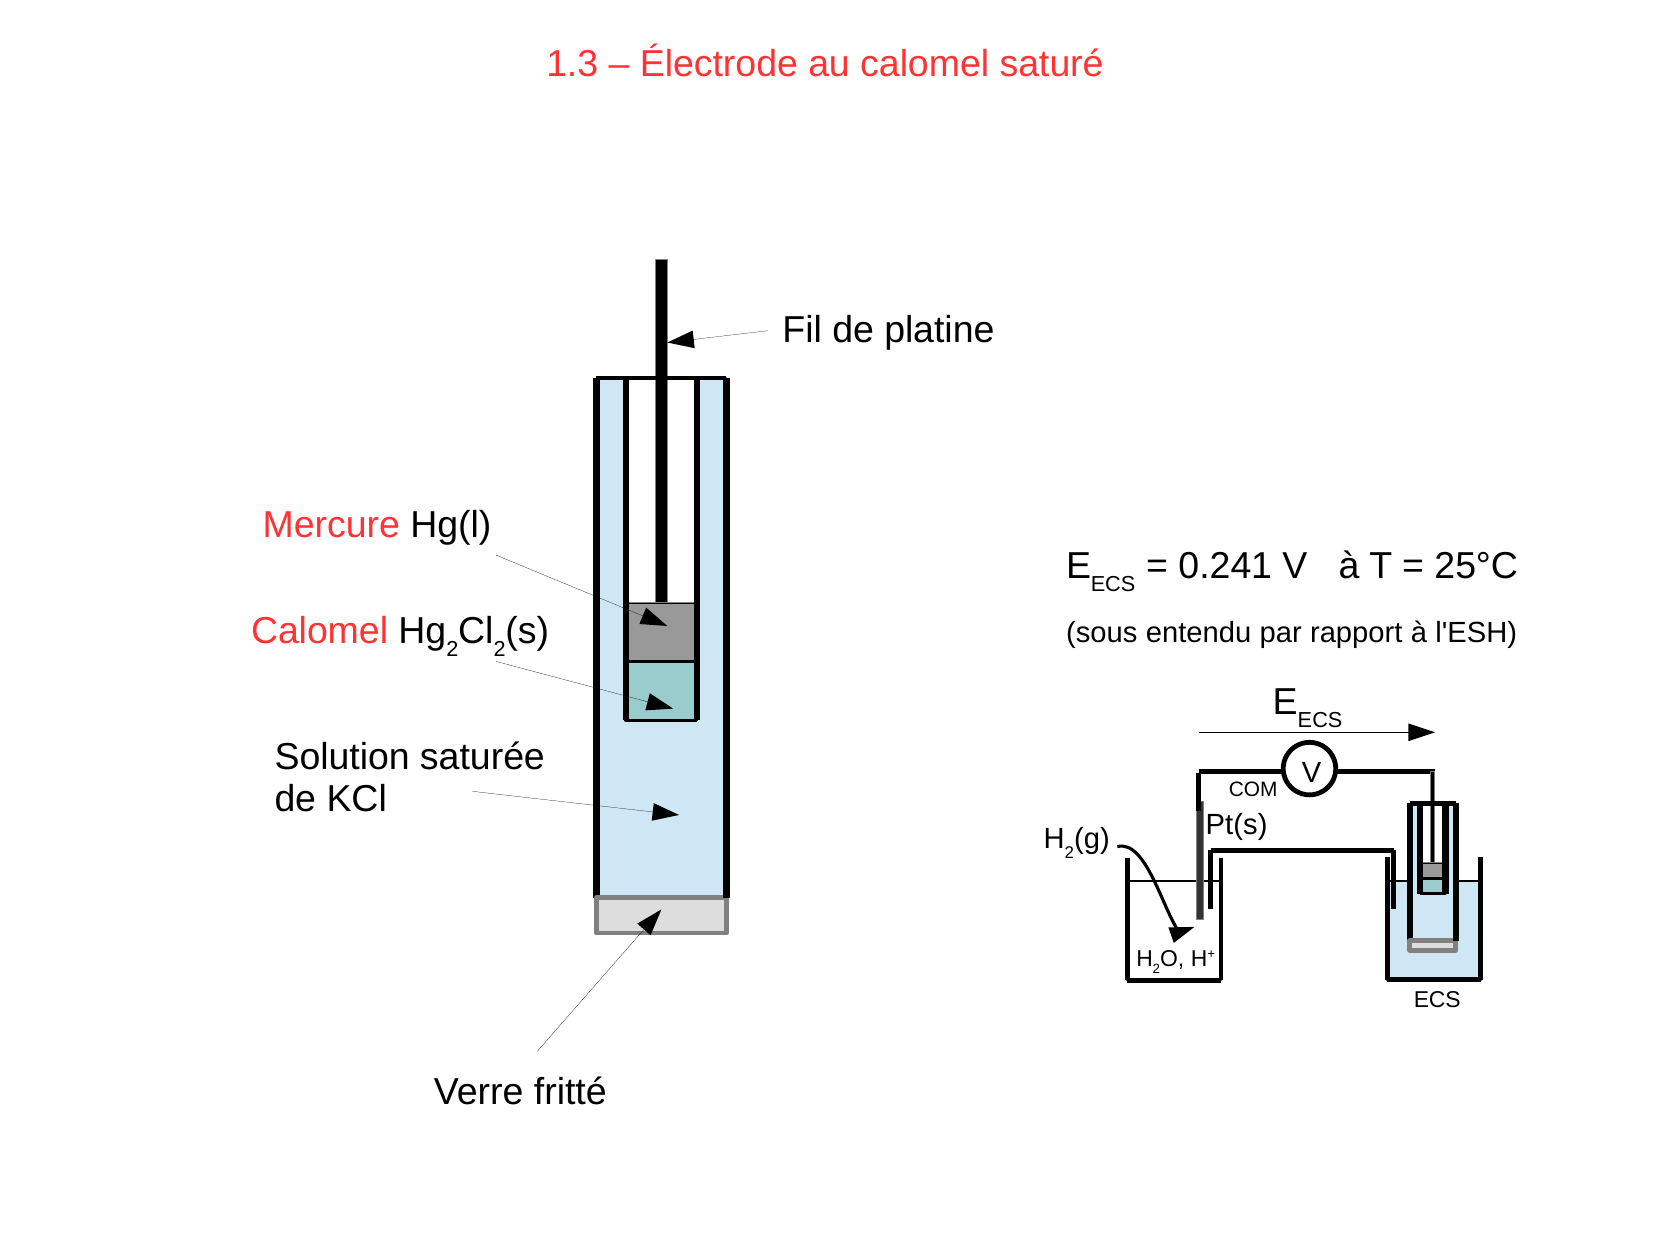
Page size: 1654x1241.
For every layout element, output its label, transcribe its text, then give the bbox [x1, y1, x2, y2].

text_box V [1287, 748, 1336, 797]
text_box (sous entendu par rapport à l'ESH) [1051, 608, 1536, 656]
text_box EECS = 0.241 V à T = 25°C [1051, 537, 1560, 604]
text_box Pt(s) [1190, 800, 1196, 849]
text_box [1293, 742, 1326, 748]
text_box [655, 259, 668, 376]
text_box H2O, H+ [1121, 938, 1247, 993]
text_box COM [1214, 770, 1300, 808]
text_box Solution saturée de KCl [259, 727, 567, 827]
text_box ECS [1399, 979, 1477, 1020]
text_box [1390, 806, 1478, 977]
text_box [596, 380, 727, 934]
text_box H2(g) [1028, 814, 1134, 870]
text_box [1130, 881, 1173, 938]
text_box Mercure Hg(l) [248, 496, 508, 556]
text_box [1157, 801, 1219, 938]
text_box [600, 599, 623, 694]
text_box Calomel Hg2Cl2(s) [236, 602, 567, 711]
text_box Pt(s) [1201, 800, 1294, 849]
text_box Verre fritté [419, 1062, 632, 1120]
text_box Fil de platine [767, 301, 1016, 359]
text_box EECS [1257, 673, 1365, 739]
text_box [1430, 771, 1435, 801]
text_box [600, 380, 623, 607]
text_box 1.3 – Électrode au calomel saturé [531, 35, 1134, 95]
text_box [1283, 755, 1287, 770]
